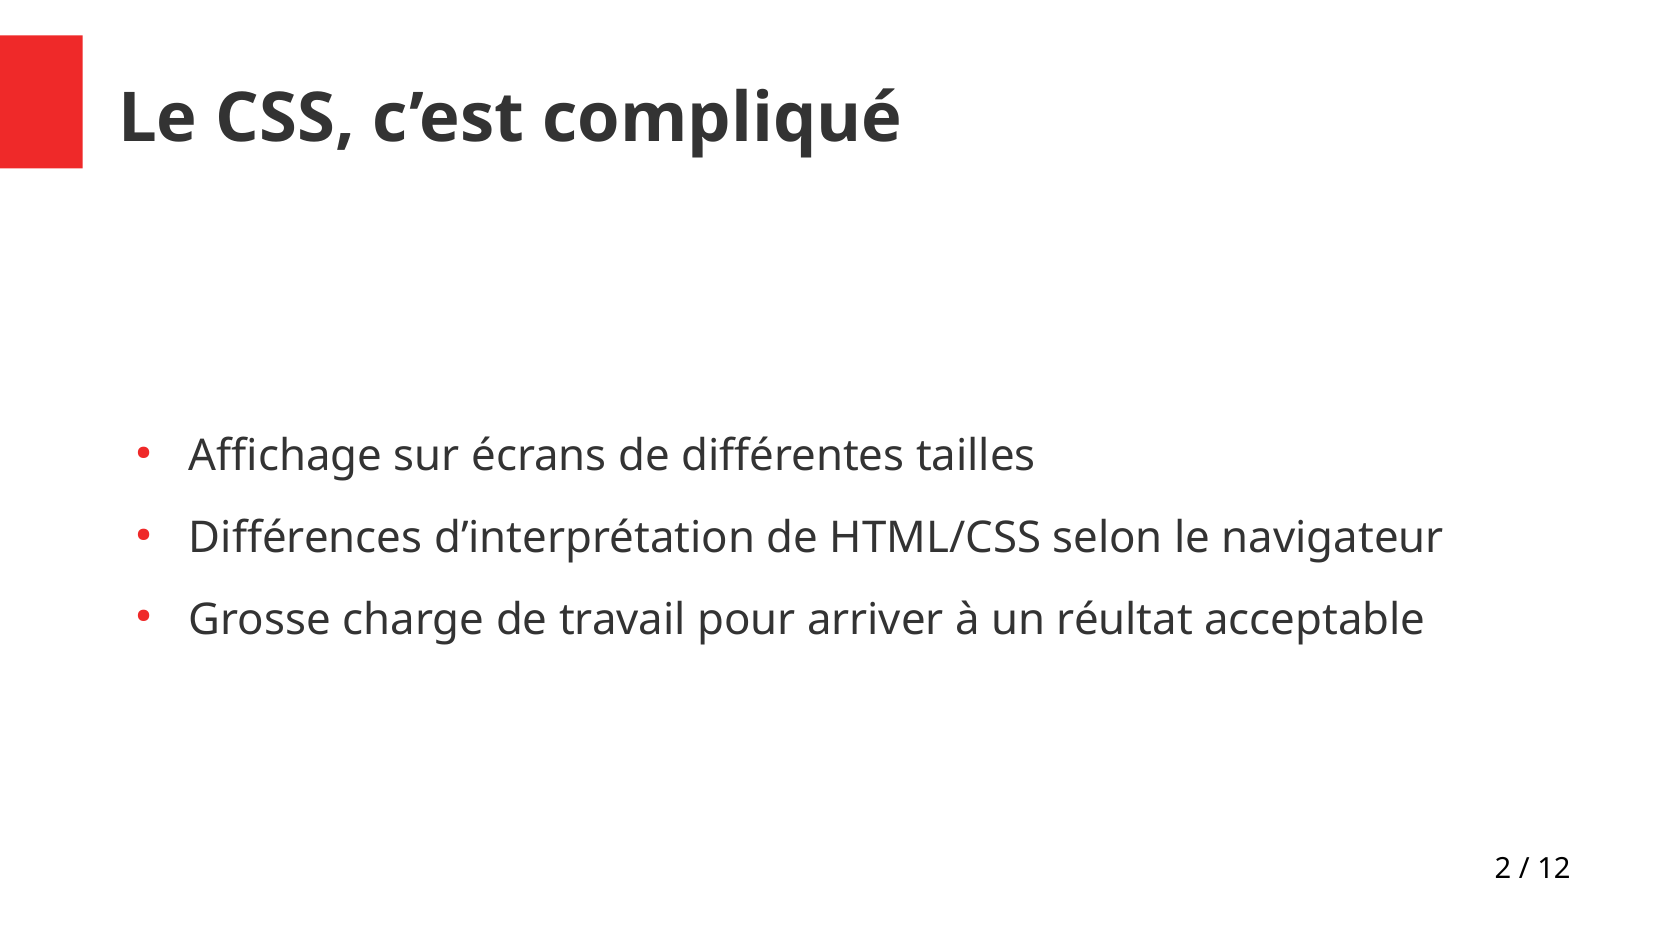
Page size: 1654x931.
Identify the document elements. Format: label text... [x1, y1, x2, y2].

list Affichage sur écrans de différentes tailles Différences d’interprétation de HTML/CSS selon le navigateur Grosse charge de travail pour arriver à un réultat acceptable [118, 265, 1536, 806]
title Le CSS, c’est compliqué [118, 37, 1571, 193]
